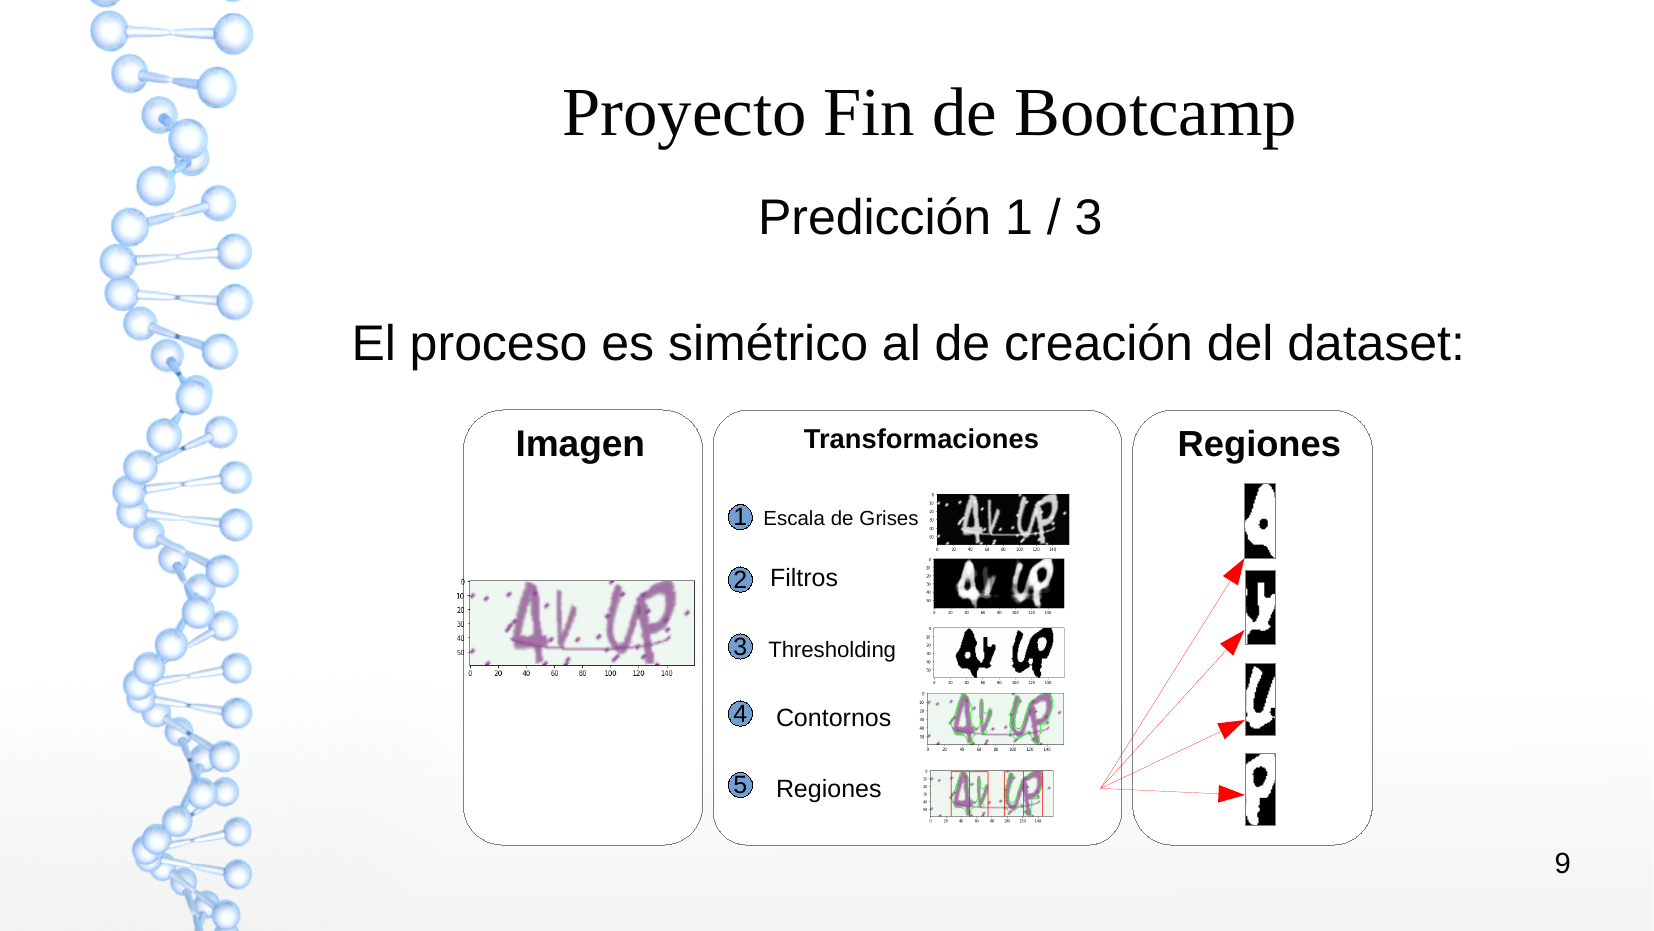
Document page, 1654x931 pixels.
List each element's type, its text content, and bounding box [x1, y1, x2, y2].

list Transformaciones [752, 423, 1074, 469]
text_box [1104, 767, 1122, 786]
list Contornos [705, 703, 916, 749]
list Regiones [1109, 423, 1349, 465]
picture [0, 0, 1654, 931]
list Thresholding [705, 636, 921, 682]
list El proceso es simétrico al de creación del dataset: [280, 315, 1576, 376]
list Regiones [705, 775, 920, 821]
text_box 2 [728, 566, 753, 593]
title Proyecto Fin de Bootcamp [265, 35, 1595, 188]
list Predicción 1 / 3 [265, 188, 1596, 256]
text_box [1108, 756, 1122, 778]
list Escala de Grises [705, 507, 921, 553]
text_box [1104, 779, 1122, 789]
text_box [1132, 410, 1373, 846]
text_box [463, 409, 703, 846]
text_box 4 [728, 700, 753, 727]
text_box 1 [728, 504, 753, 530]
text_box [713, 410, 1122, 846]
text_box 3 [728, 633, 753, 660]
list Filtros [699, 563, 915, 609]
list Imagen [445, 423, 685, 465]
text_box 5 [728, 772, 753, 798]
